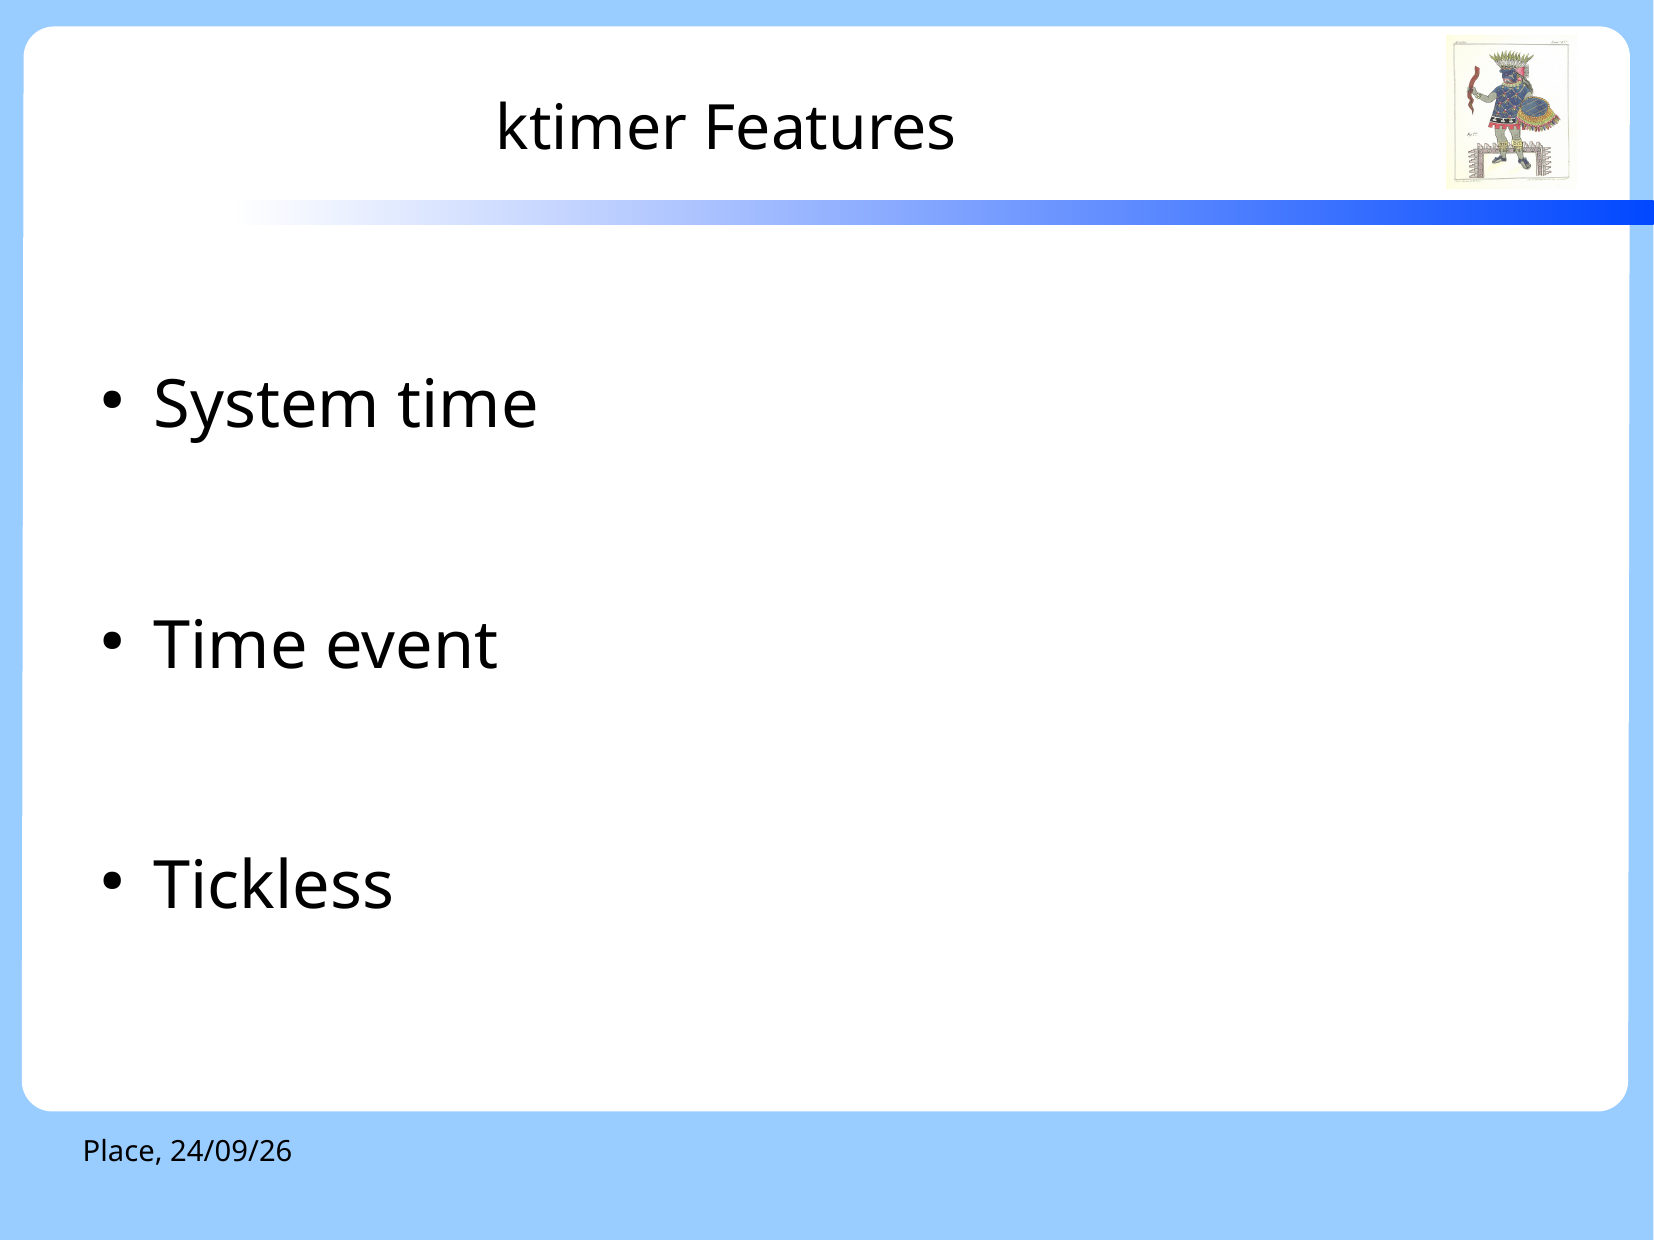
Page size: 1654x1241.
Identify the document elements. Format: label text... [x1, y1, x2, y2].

title ktimer Features [82, 49, 1371, 201]
picture [1446, 35, 1577, 189]
list System time Time event Tickless [82, 236, 1571, 1055]
